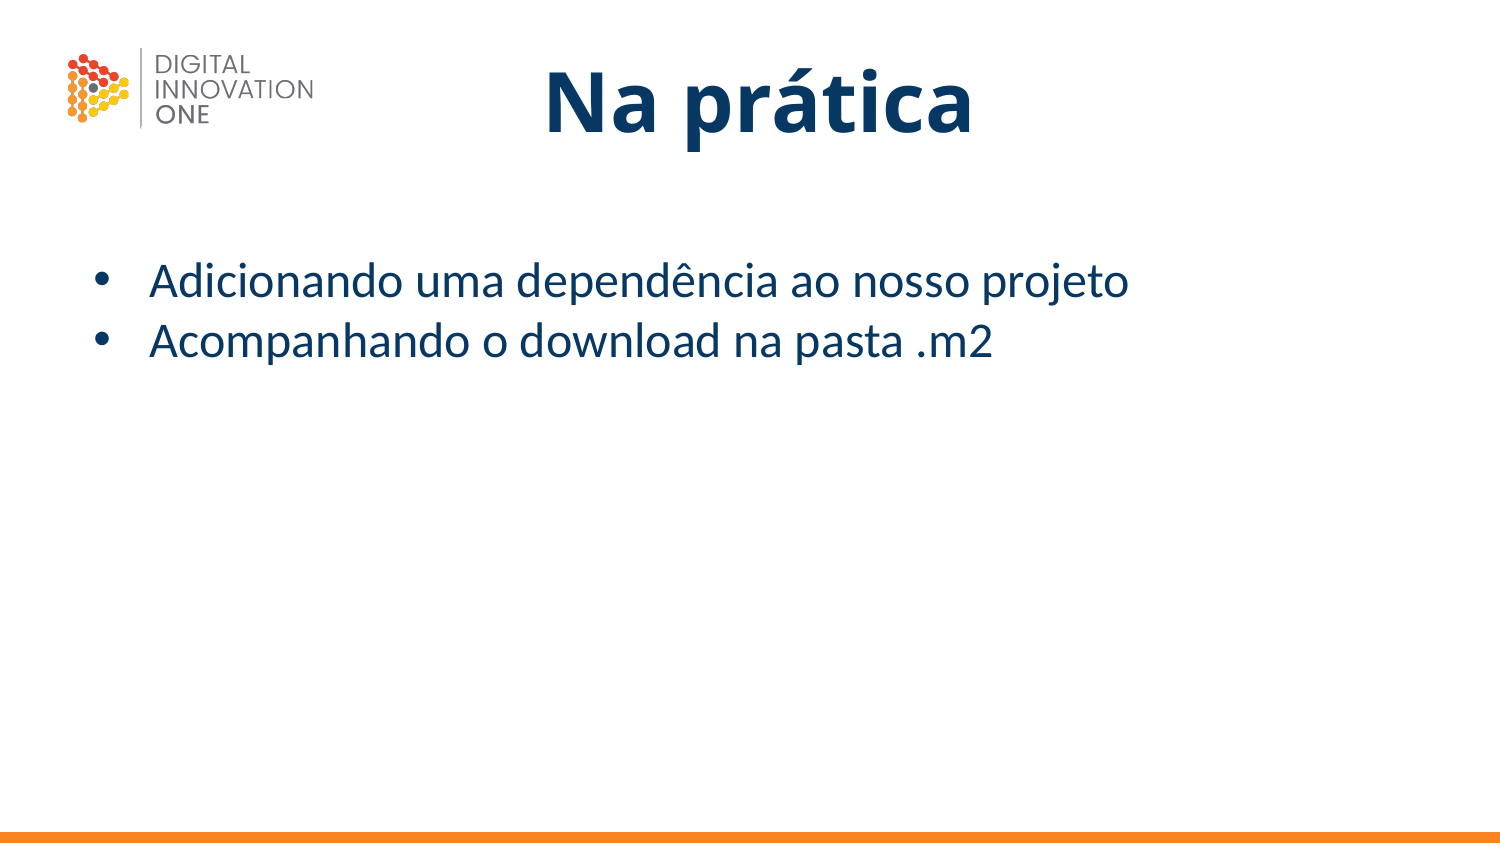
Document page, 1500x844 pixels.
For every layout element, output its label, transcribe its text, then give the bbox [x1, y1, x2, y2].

picture [51, 39, 330, 137]
text_box [0, 832, 1500, 843]
subtitle Na prática [51, 50, 1449, 148]
text_box Adicionando uma dependência ao nosso projeto Acompanhando o download na pasta .m2 [65, 232, 1457, 406]
